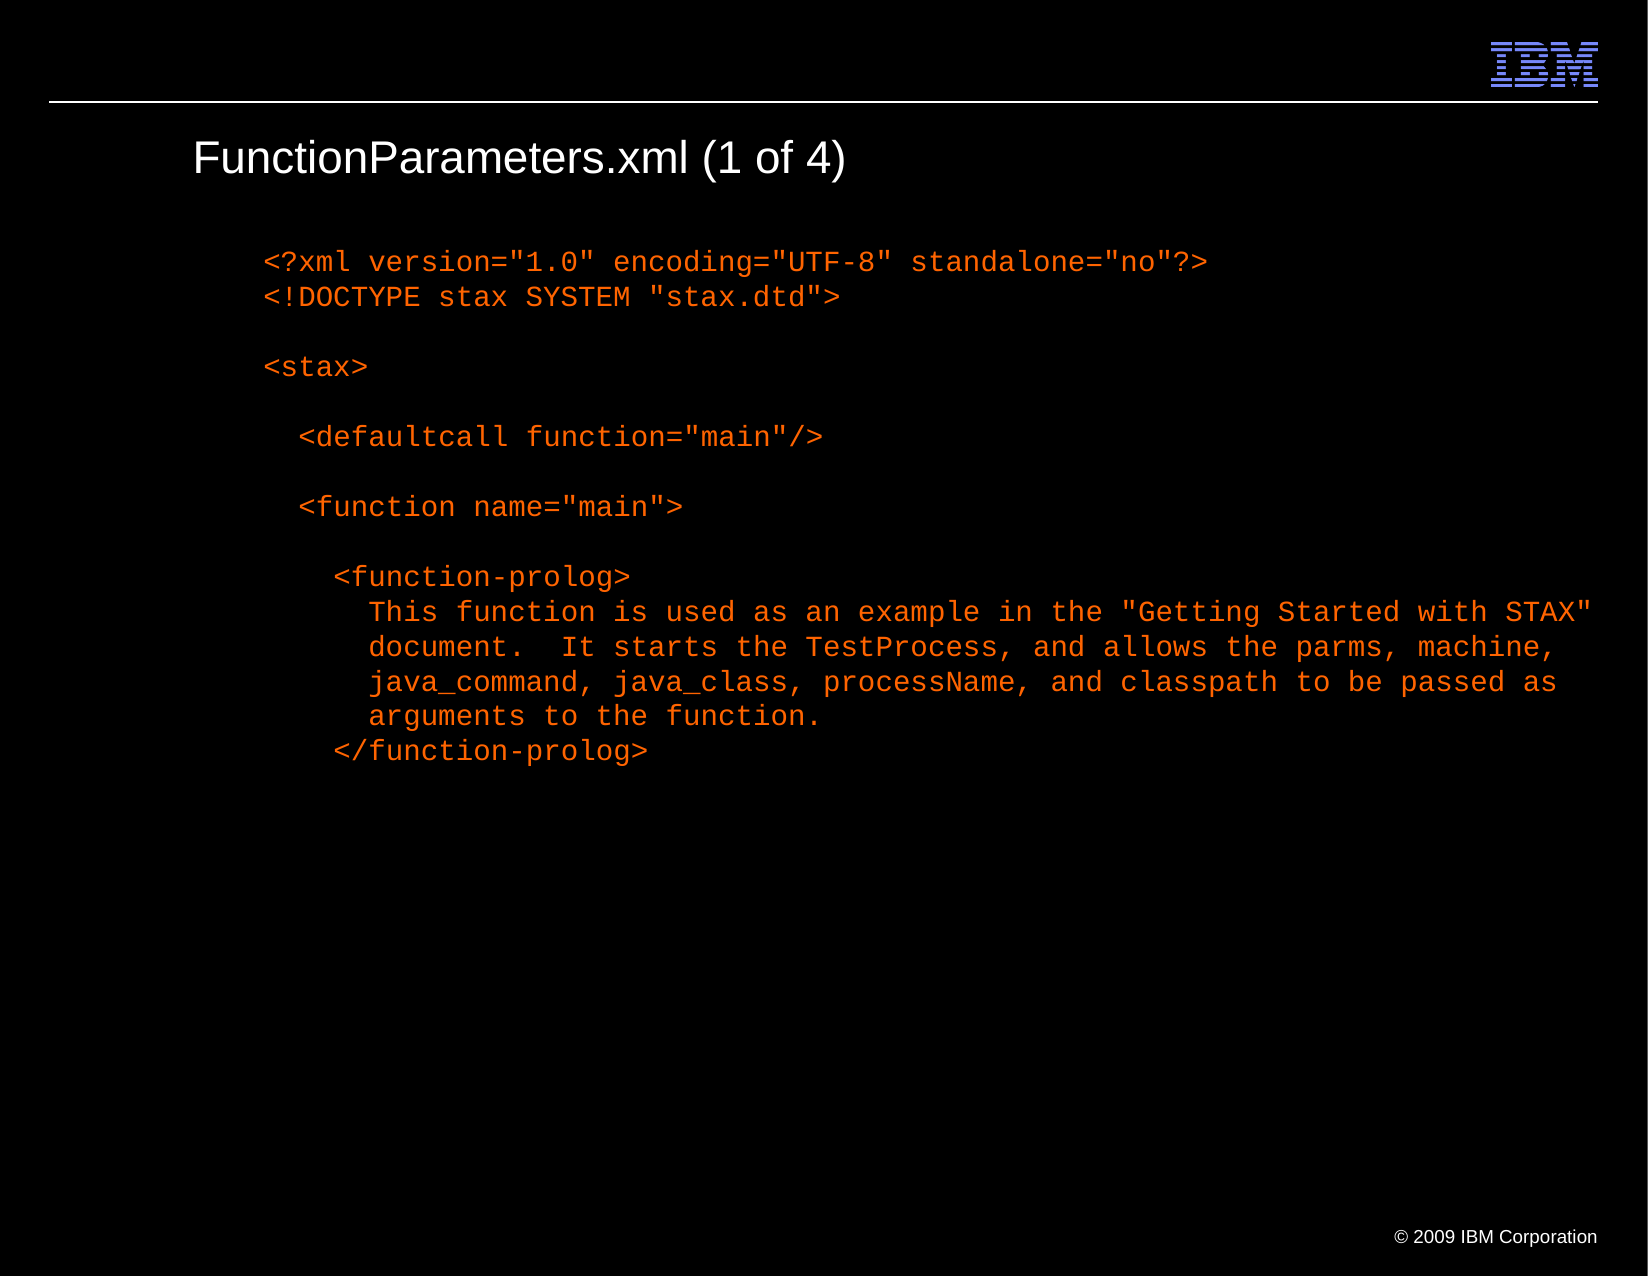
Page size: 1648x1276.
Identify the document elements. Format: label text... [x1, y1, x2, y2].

text_box <?xml version="1.0" encoding="UTF-8" standalone="no"?> <!DOCTYPE stax SYSTEM "stax.dtd"> <stax> <defaultcall function="main"/> <function name="main"> <function-prolog> This function is used as an example in the "Getting Started with STAX" document. It starts the TestProcess, and allows the parms, machine, java_command, java_class, processName, and classpath to be passed as arguments to the function. </function-prolog> [248, 234, 1648, 775]
title FunctionParameters.xml (1 of 4) [175, 125, 1648, 219]
picture [1491, 42, 1598, 87]
